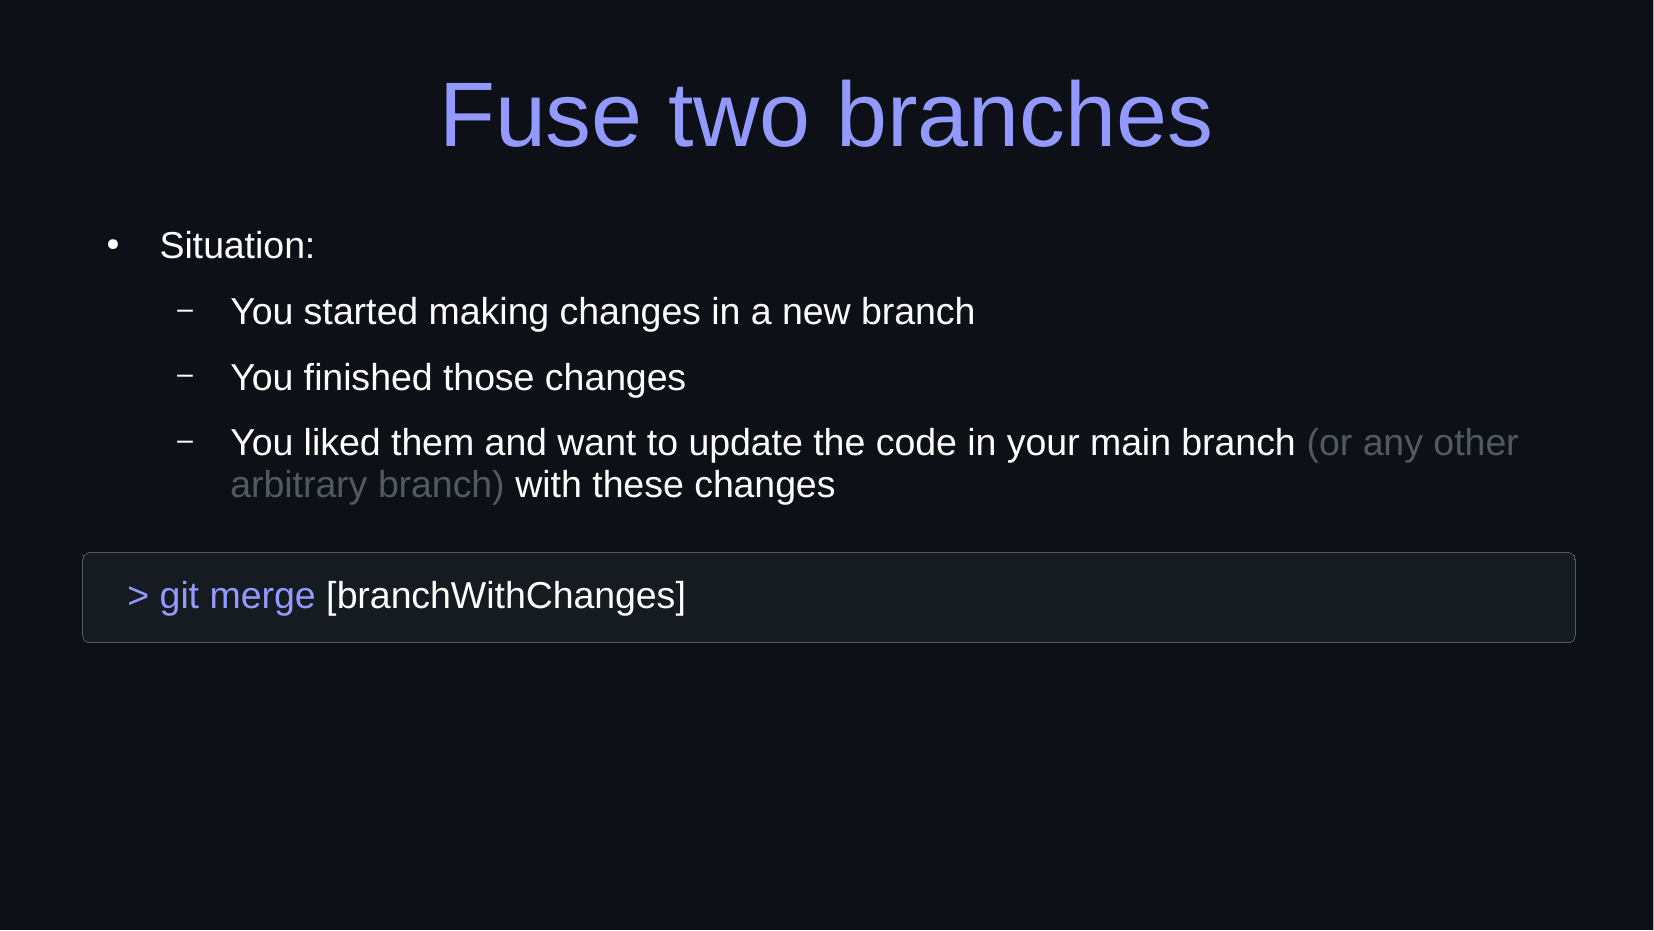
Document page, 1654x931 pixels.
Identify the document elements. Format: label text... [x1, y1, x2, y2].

text_box > git merge [branchWithChanges] [112, 567, 1576, 625]
title Fuse two branches [82, 37, 1571, 193]
text_box [82, 552, 1576, 643]
list Situation: You started making changes in a new branch You finished those changes You liked them and want to update the code in your main branch (or any other arbitrary branch) with these changes [88, 225, 1577, 868]
